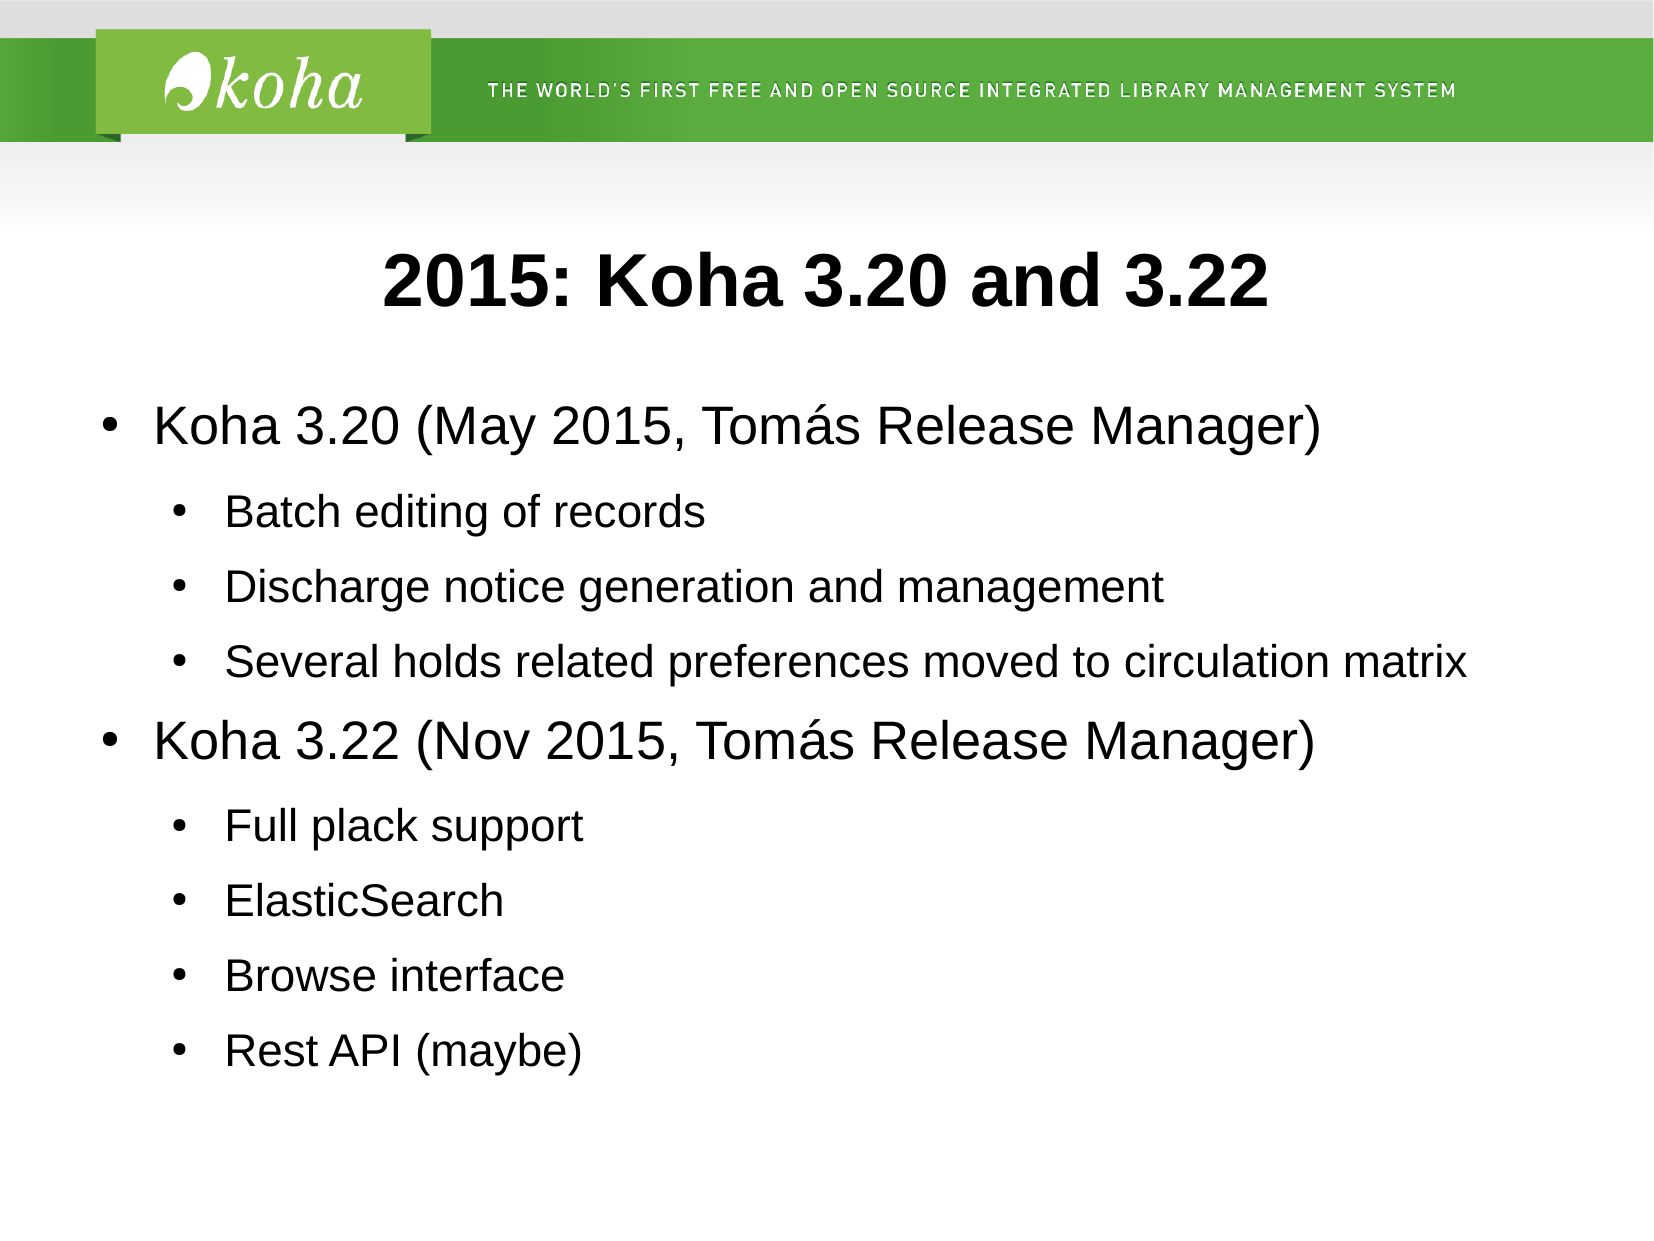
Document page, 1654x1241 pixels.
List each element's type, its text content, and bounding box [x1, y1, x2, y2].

list Koha 3.20 (May 2015, Tomás Release Manager) Batch editing of records Discharge notice generation and management Several holds related preferences moved to circulation matrix Koha 3.22 (Nov 2015, Tomás Release Manager) Full plack support ElasticSearch Browse interface Rest API (maybe) [82, 395, 1571, 1115]
picture [0, 0, 1654, 1241]
title 2015: Koha 3.20 and 3.22 [82, 177, 1571, 385]
